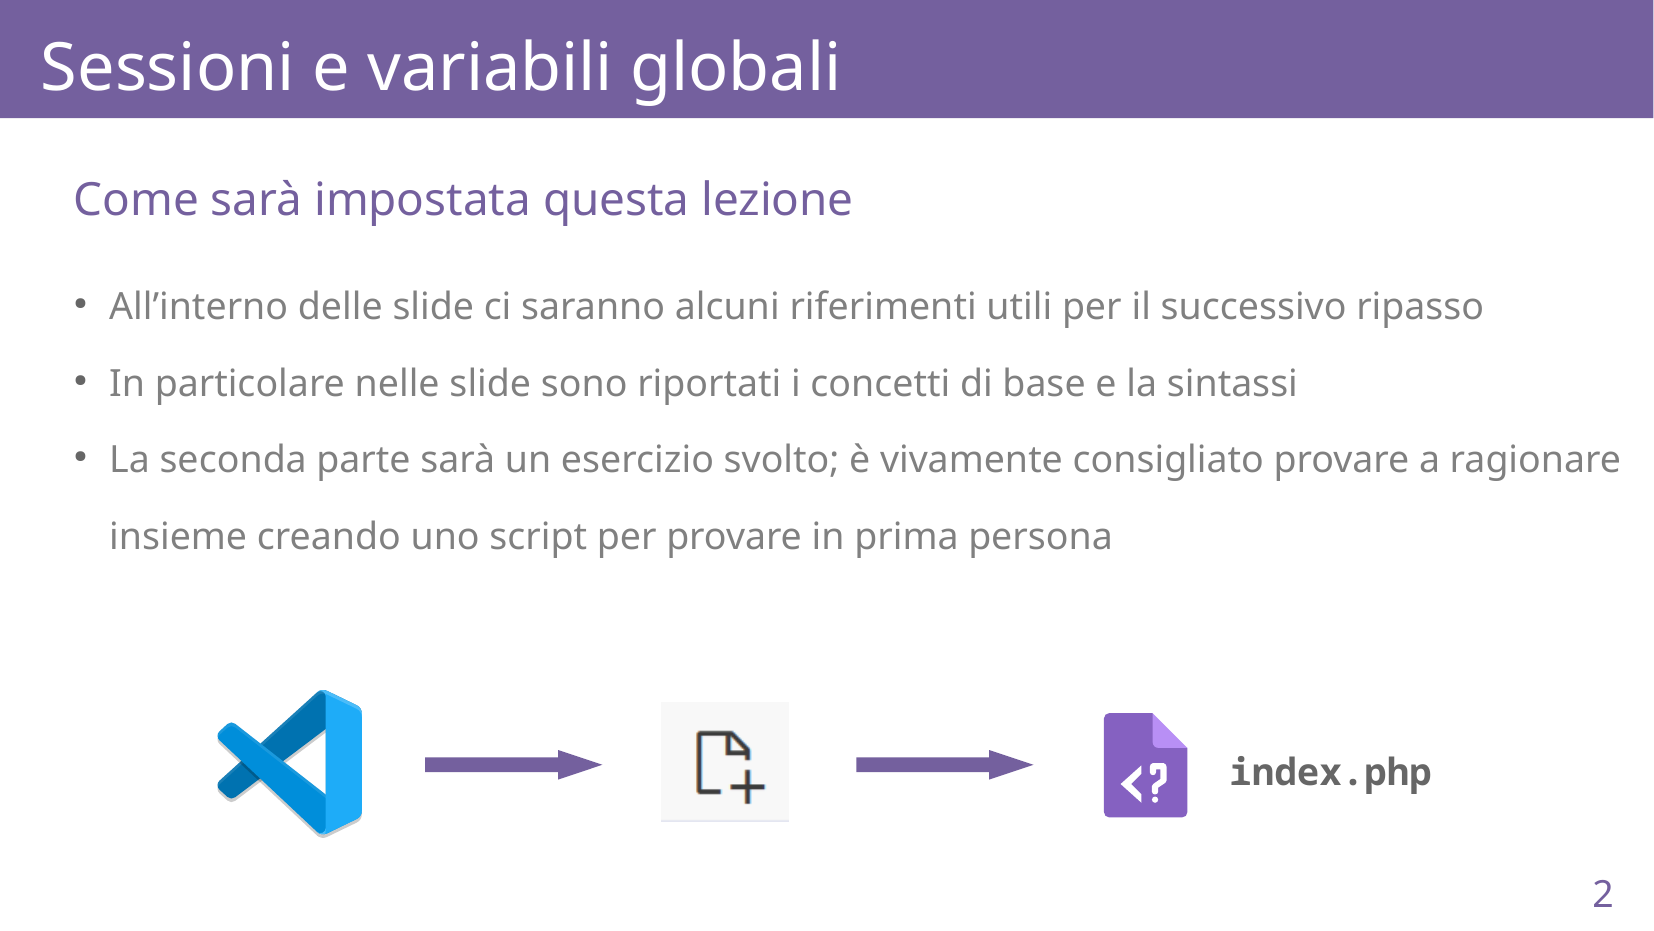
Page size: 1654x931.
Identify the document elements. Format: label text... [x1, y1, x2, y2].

text_box Come sarà impostata questa lezione [59, 158, 1107, 229]
text_box index.php [1214, 738, 1447, 799]
picture [661, 702, 789, 822]
text_box [0, 0, 1654, 119]
text_box [856, 750, 1034, 780]
text_box Sessioni e variabili globali [25, 11, 942, 107]
picture [206, 679, 373, 846]
picture [1086, 702, 1205, 821]
text_box All’interno delle slide ci saranno alcuni riferimenti utili per il successivo ripasso In particolare nelle slide sono riportati i concetti di base e la sintassi La seconda parte sarà un esercizio svolto; è vivamente consigliato provare a ragionare insieme creando uno script per provare in prima persona [59, 246, 1599, 599]
text_box [425, 750, 603, 780]
text_box <numero> [1510, 860, 1654, 931]
